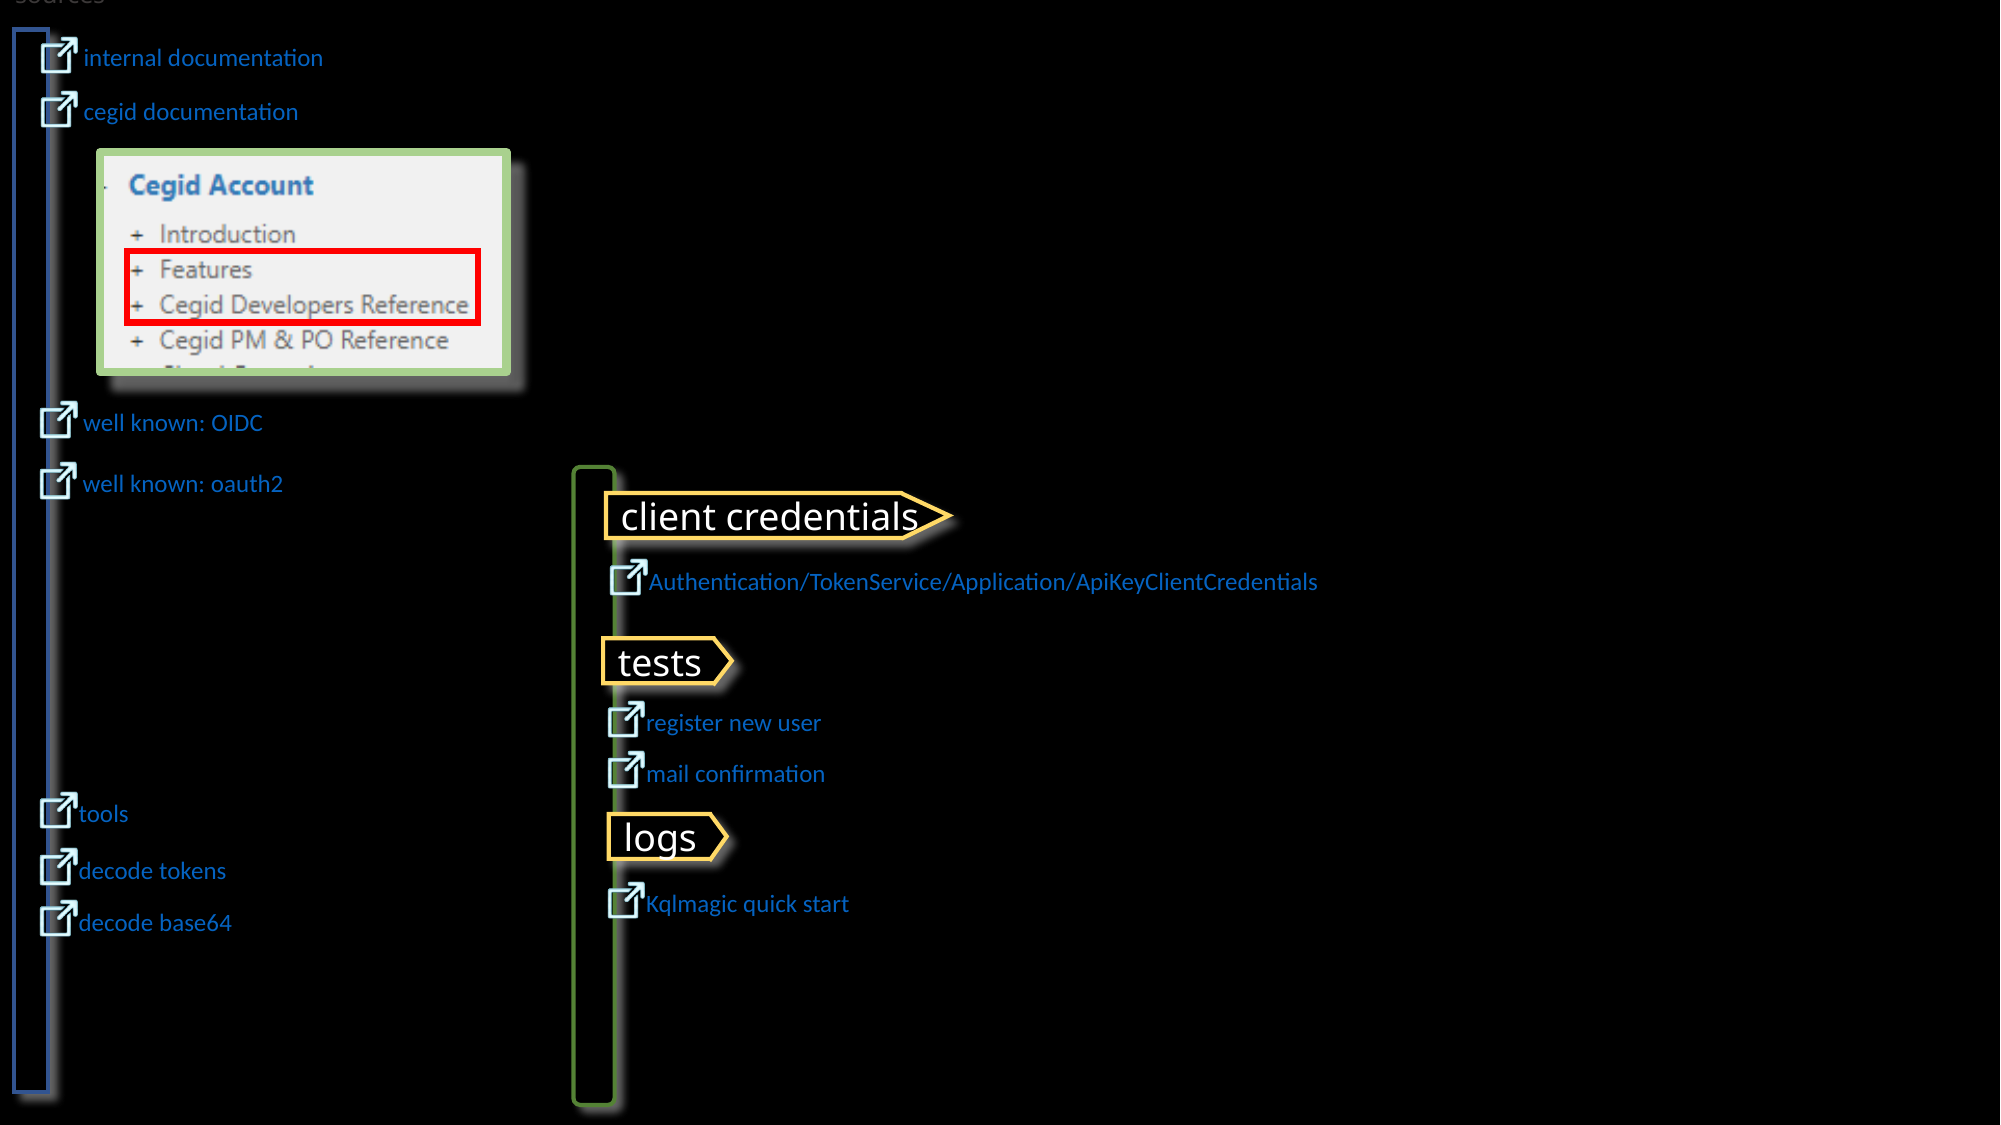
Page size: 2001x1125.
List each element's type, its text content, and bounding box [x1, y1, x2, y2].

picture [605, 554, 652, 601]
text_box client credentials [605, 493, 950, 539]
text_box register new user [631, 699, 838, 744]
text_box logs [661, 833, 673, 849]
picture [603, 746, 649, 793]
text_box decode tokens [63, 846, 242, 892]
picture [36, 32, 82, 78]
text_box Kqlmagic quick start [631, 880, 865, 926]
text_box cegid documentation [68, 88, 314, 134]
text_box [14, 29, 49, 1093]
picture [603, 696, 649, 742]
text_box [573, 466, 615, 1105]
text_box tools [63, 790, 144, 836]
text_box mail confirmation [631, 750, 841, 795]
text_box Authentication/TokenService/Application/ApiKeyClientCredentials [634, 557, 1334, 603]
text_box decode base64 [63, 898, 248, 944]
picture [104, 156, 503, 368]
picture [36, 86, 82, 132]
picture [35, 843, 82, 890]
picture [35, 457, 81, 504]
picture [35, 895, 82, 941]
text_box well known: OIDC [68, 398, 278, 444]
text_box logs [608, 813, 727, 860]
text_box tests [603, 638, 732, 684]
picture [35, 396, 82, 443]
text_box well known: oauth2 [68, 459, 299, 505]
picture [603, 877, 649, 923]
picture [35, 787, 82, 833]
text_box internal documentation [68, 34, 340, 80]
